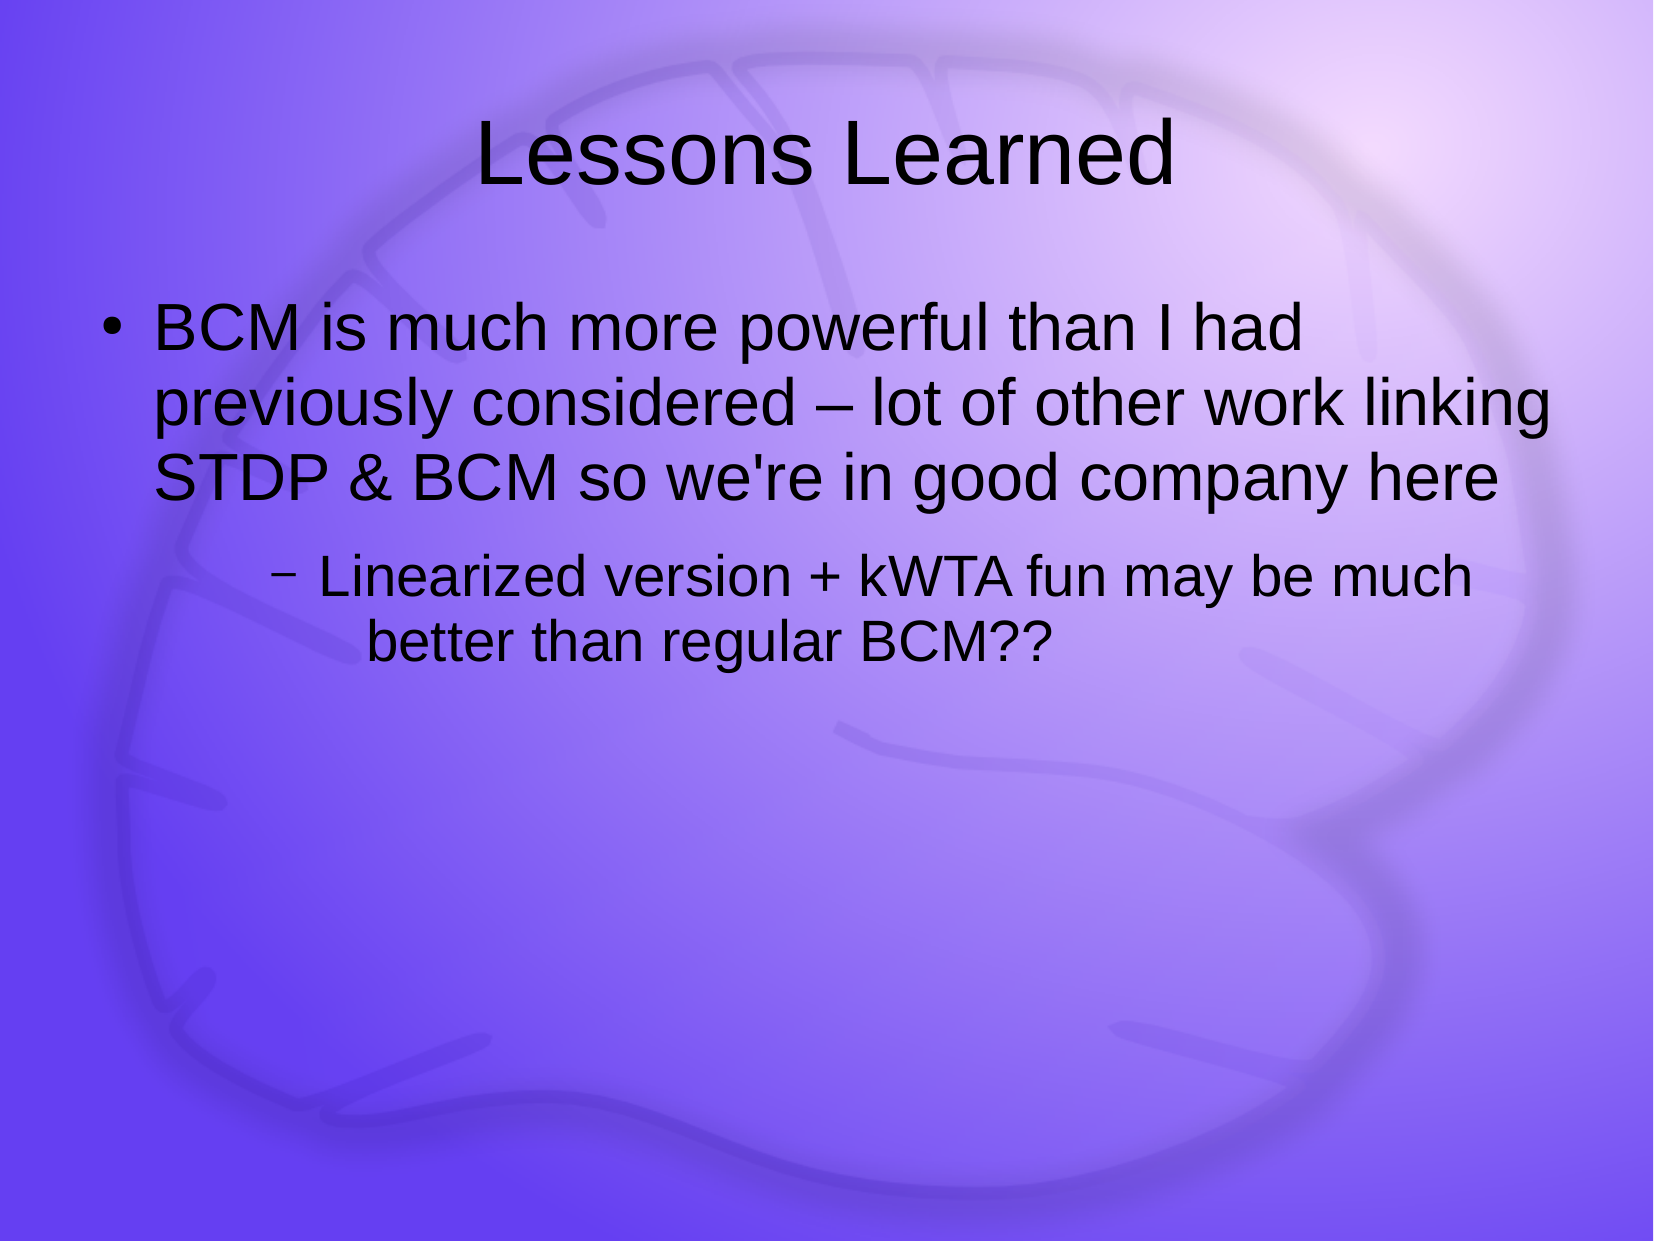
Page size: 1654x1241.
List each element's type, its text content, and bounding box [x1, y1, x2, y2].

list BCM is much more powerful than I had previously considered – lot of other work linking STDP & BCM so we're in good company here Linearized version + kWTA fun may be much better than regular BCM?? [82, 290, 1571, 1095]
title Lessons Learned [82, 56, 1571, 250]
picture [0, 0, 1654, 1241]
